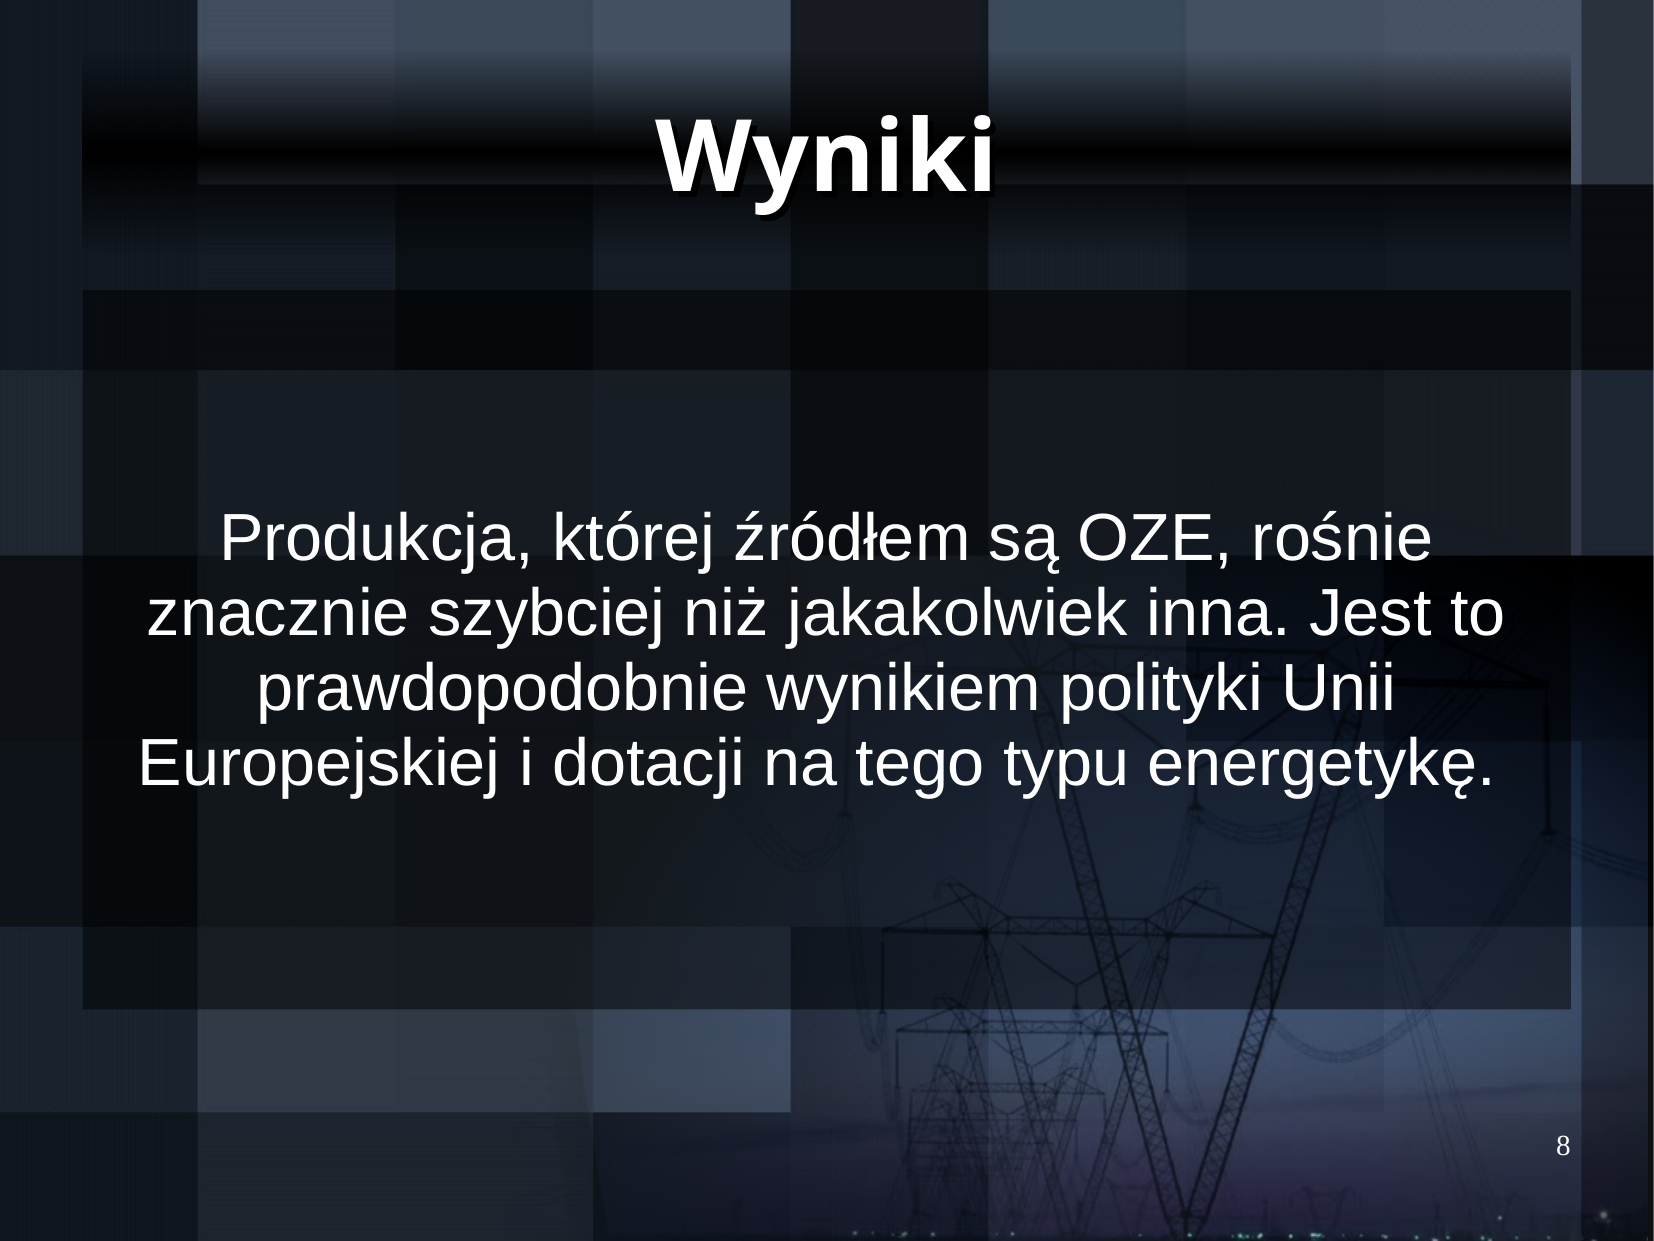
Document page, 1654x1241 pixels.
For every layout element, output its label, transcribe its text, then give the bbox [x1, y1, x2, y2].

title Wyniki [82, 49, 1571, 257]
subtitle Produkcja, której źródłem są OZE, rośnie znacznie szybciej niż jakakolwiek inna. Jest to prawdopodobnie wynikiem polityki Unii Europejskiej i dotacji na tego typu energetykę. [82, 290, 1571, 1010]
picture [0, 0, 1654, 1241]
